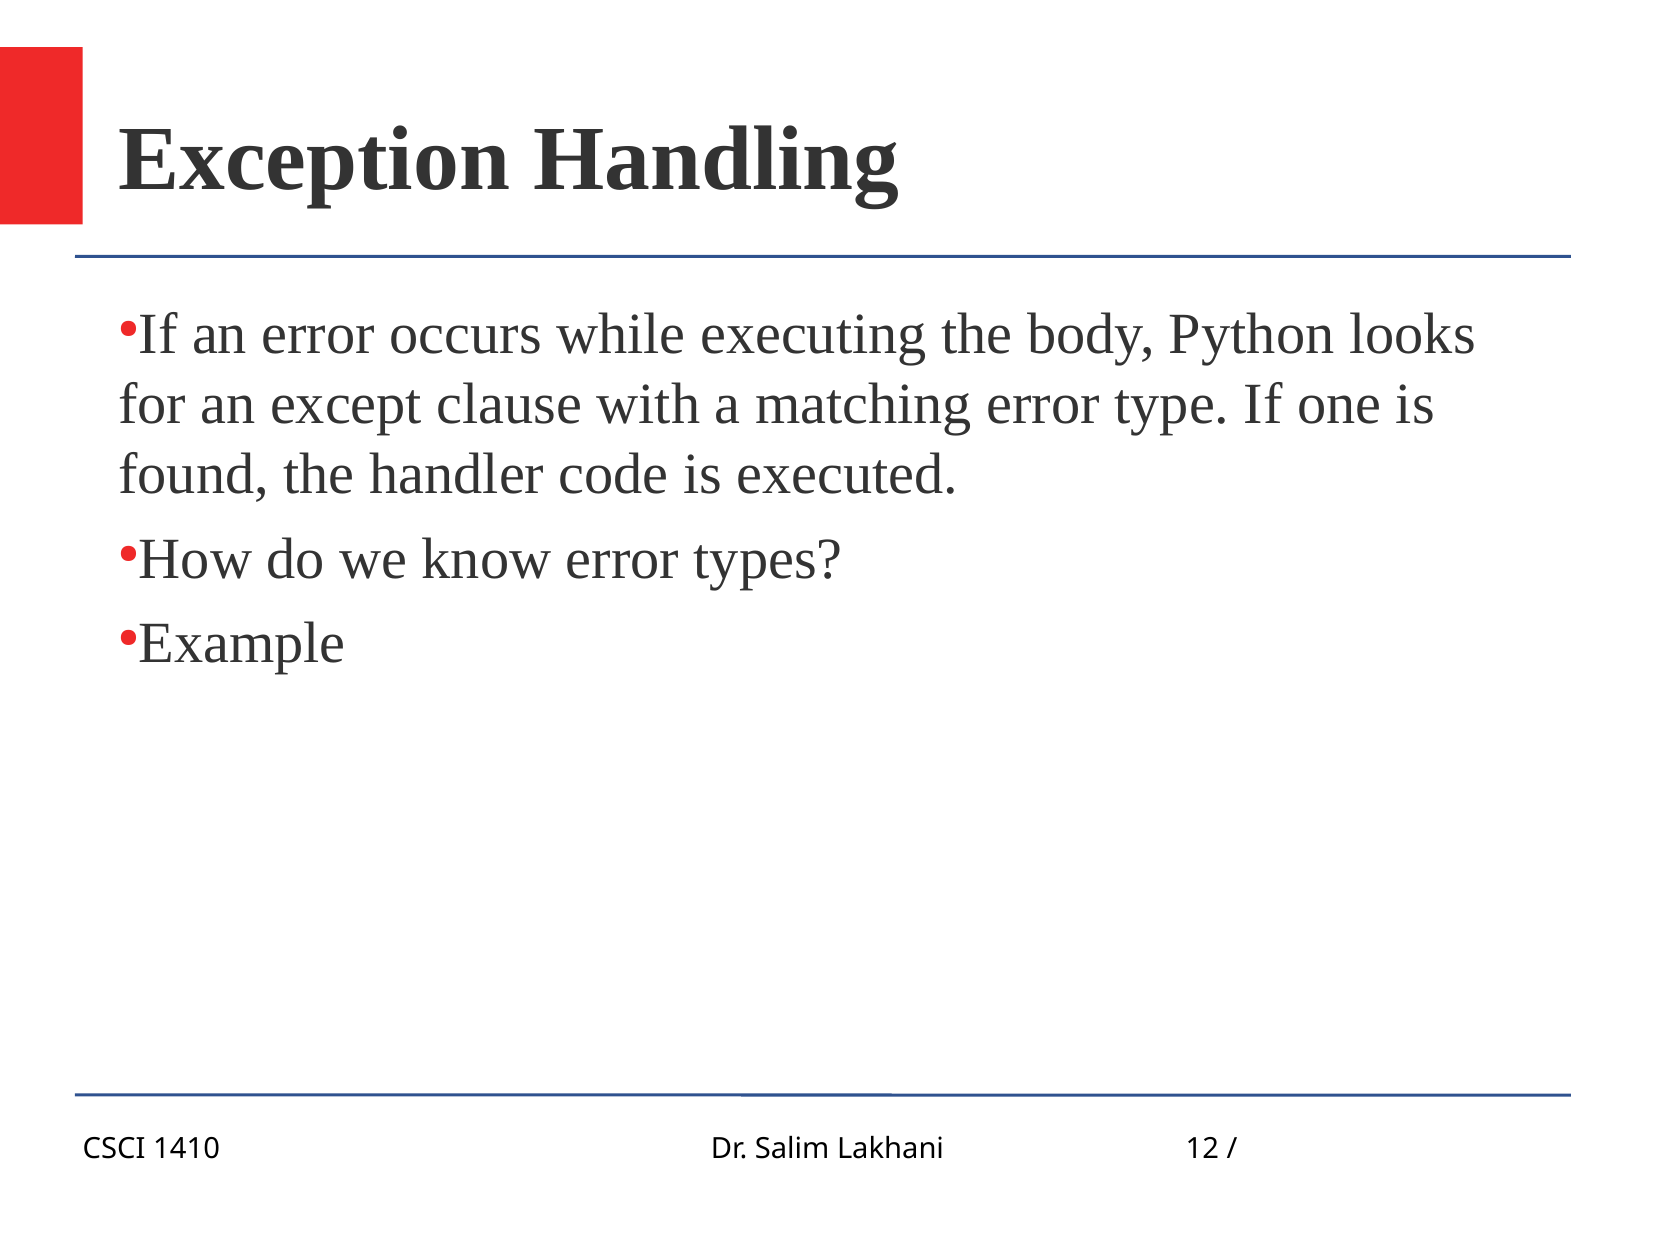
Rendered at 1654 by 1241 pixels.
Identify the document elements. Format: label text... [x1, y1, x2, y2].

text_box / [1185, 1129, 1571, 1216]
text_box Dr. Salim Lakhani [565, 1129, 1090, 1216]
text_box CSCI 1410 [82, 1129, 468, 1216]
title Exception Handling [118, 49, 1571, 257]
list If an error occurs while executing the body, Python looks for an except clause with a matching error type. If one is found, the handler code is executed. How do we know error types? Example [118, 295, 1536, 1080]
